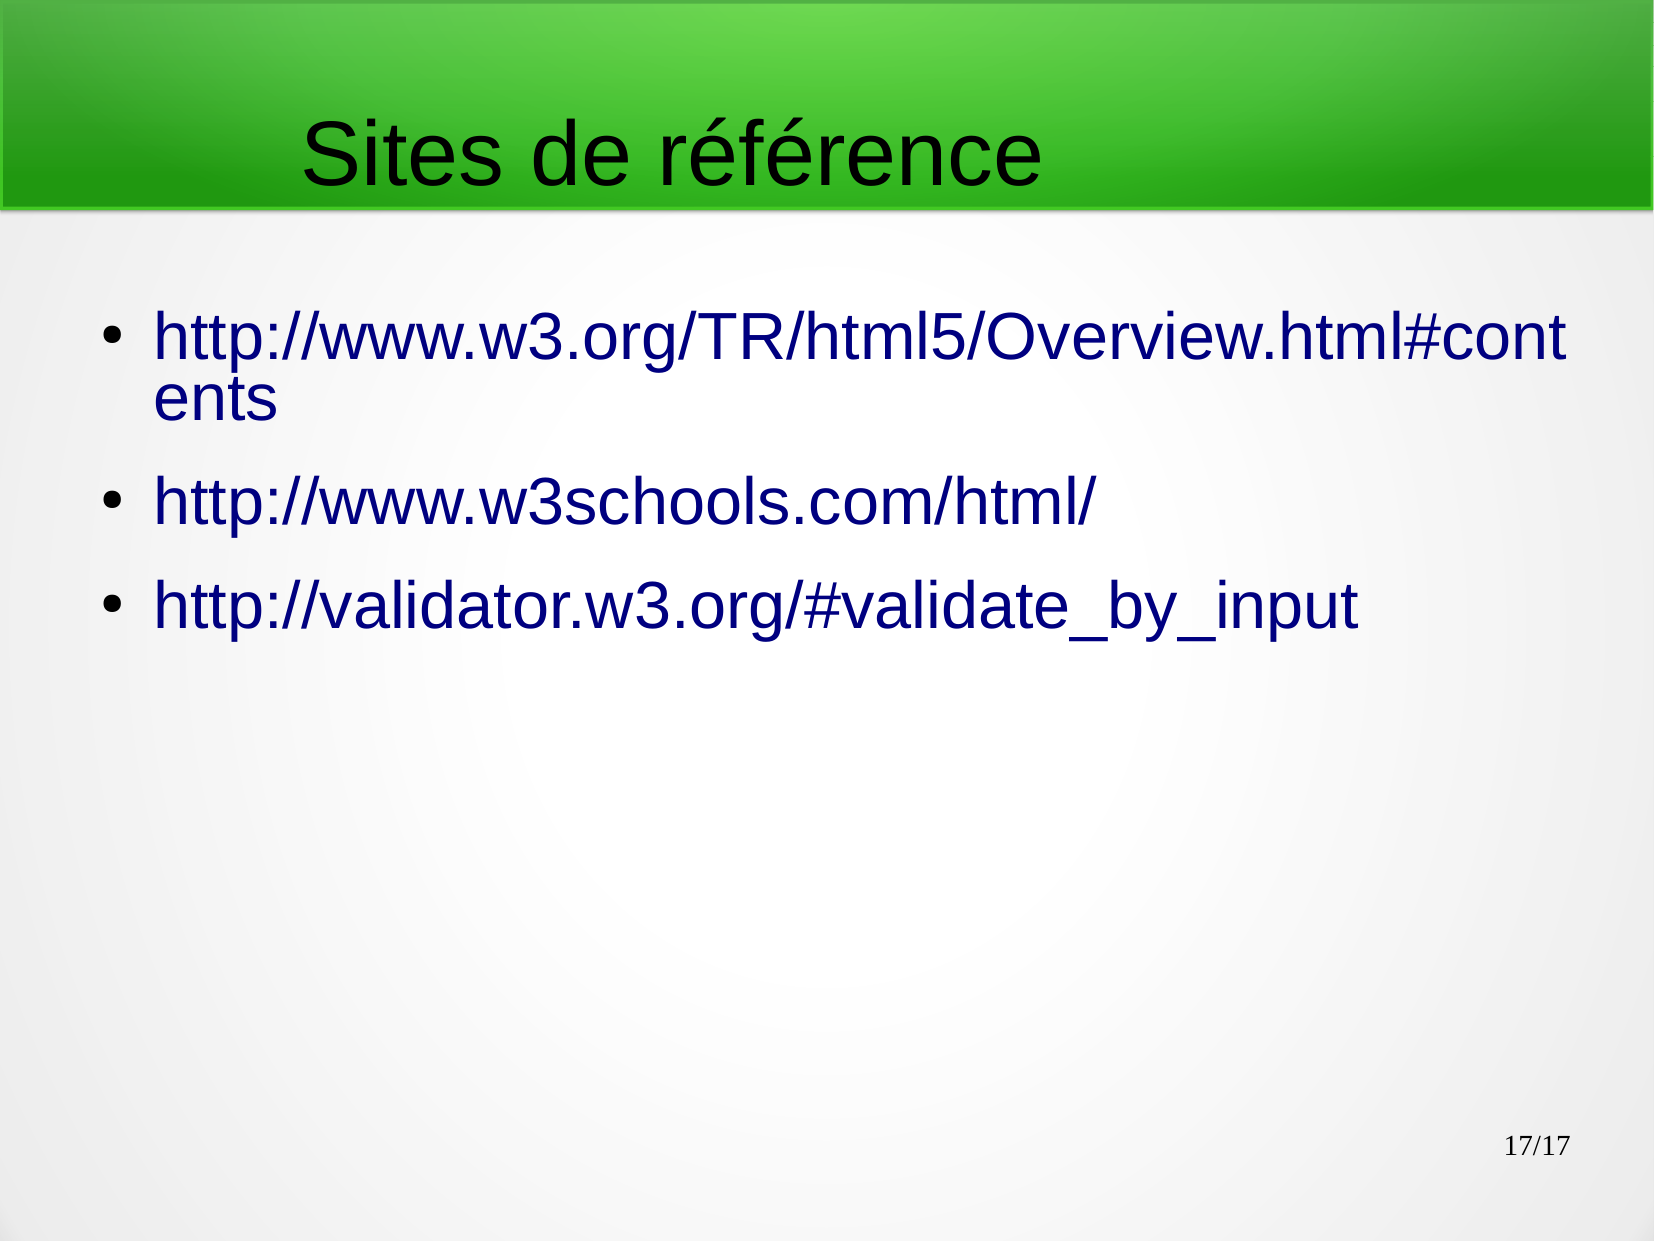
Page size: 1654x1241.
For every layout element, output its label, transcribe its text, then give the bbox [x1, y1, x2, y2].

list http://www.w3.org/TR/html5/Overview.html#contents http://www.w3schools.com/html/ http://validator.w3.org/#validate_by_input [82, 299, 1571, 1019]
title Sites de référence [82, 94, 1264, 213]
